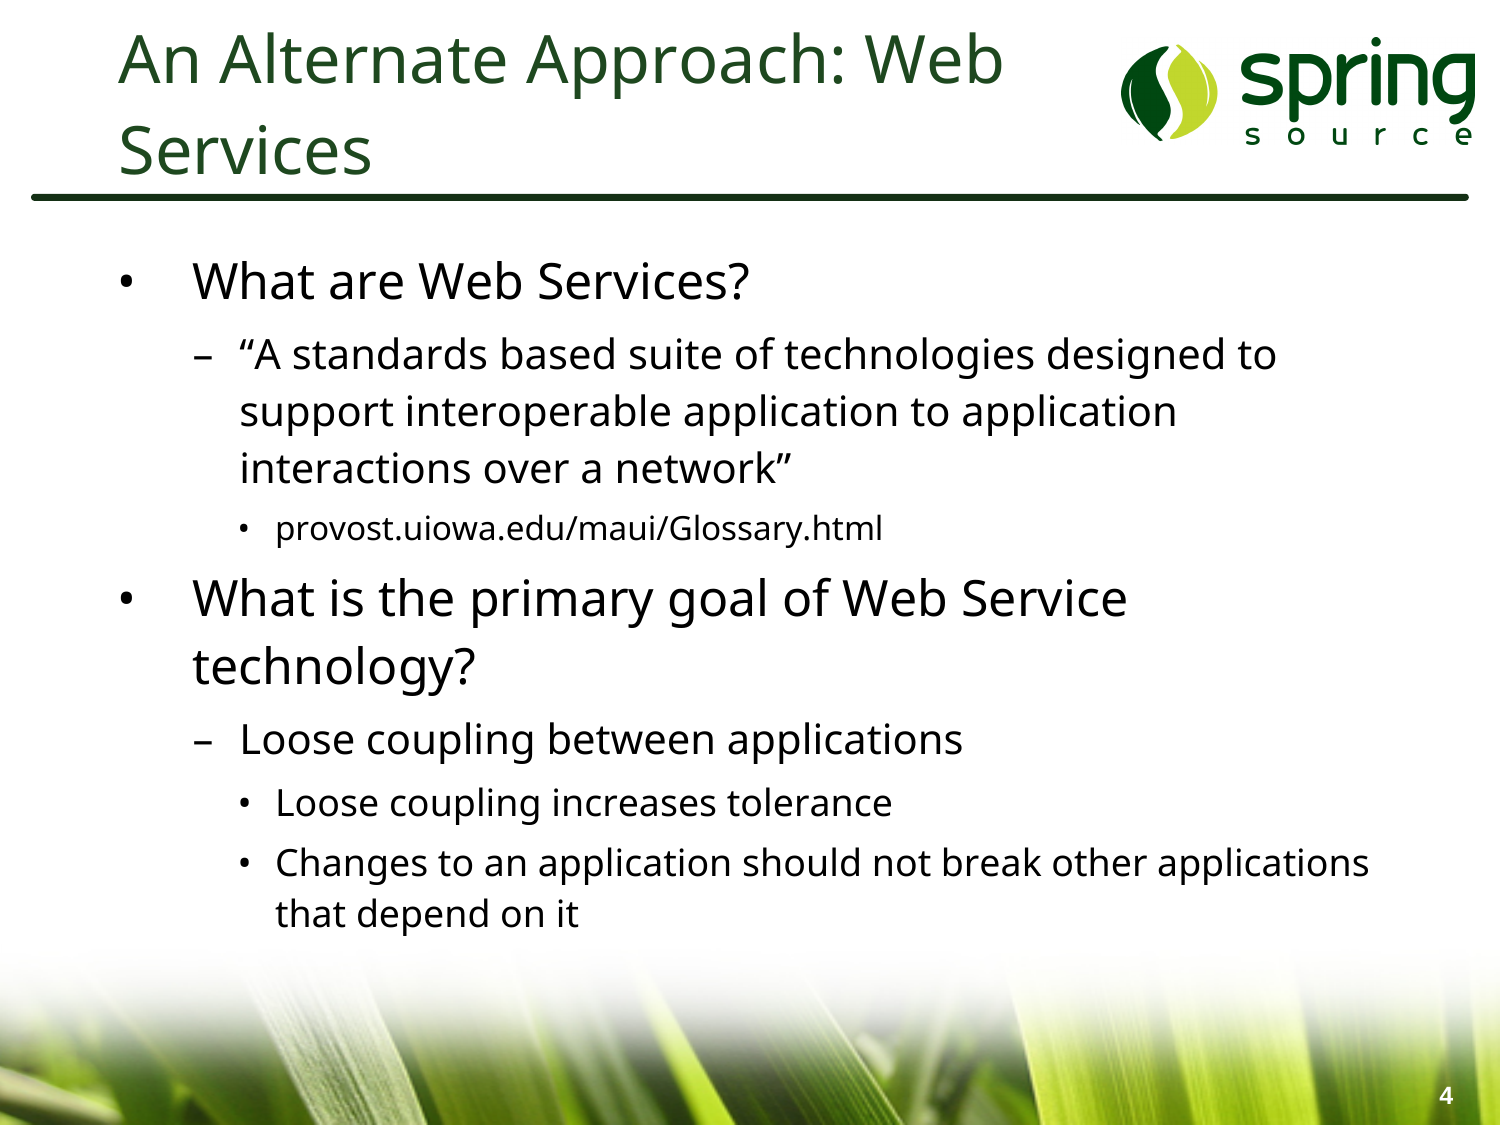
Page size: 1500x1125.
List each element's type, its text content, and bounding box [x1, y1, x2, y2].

picture [0, 944, 1500, 1125]
title An Alternate Approach: Web Services [103, 14, 1136, 193]
list What are Web Services? “A standards based suite of technologies designed to support interoperable application to application interactions over a network” provost.uiowa.edu/maui/Glossary.html What is the primary goal of Web Service technology? Loose coupling between applications Loose coupling increases tolerance Changes to an application should not break other applications that depend on it [102, 238, 1394, 878]
picture [1136, 37, 1475, 145]
